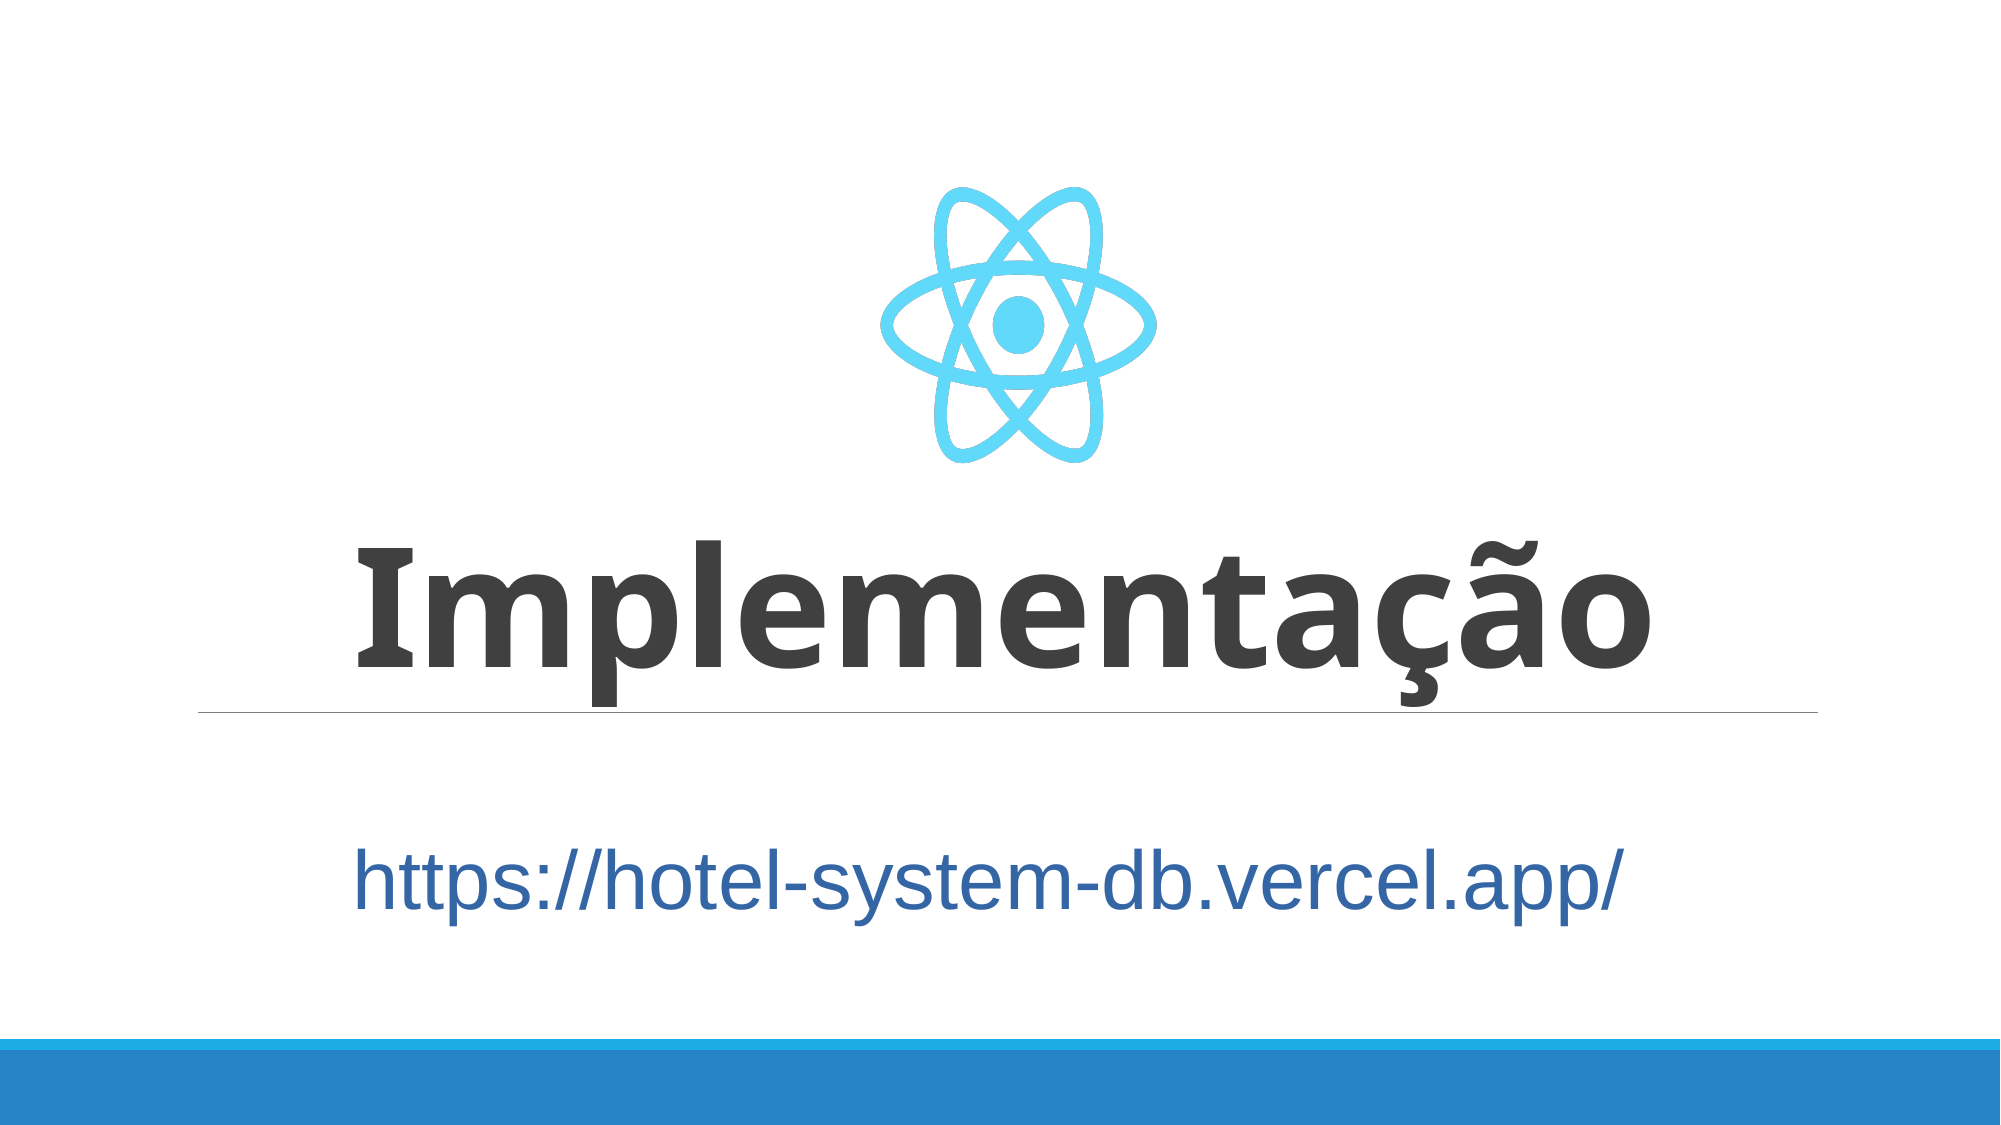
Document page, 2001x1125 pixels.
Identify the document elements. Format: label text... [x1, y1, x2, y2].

title Implementação [180, 470, 1831, 709]
picture [826, 118, 1211, 532]
text_box https://hotel-system-db.vercel.app/ [88, 826, 1890, 945]
